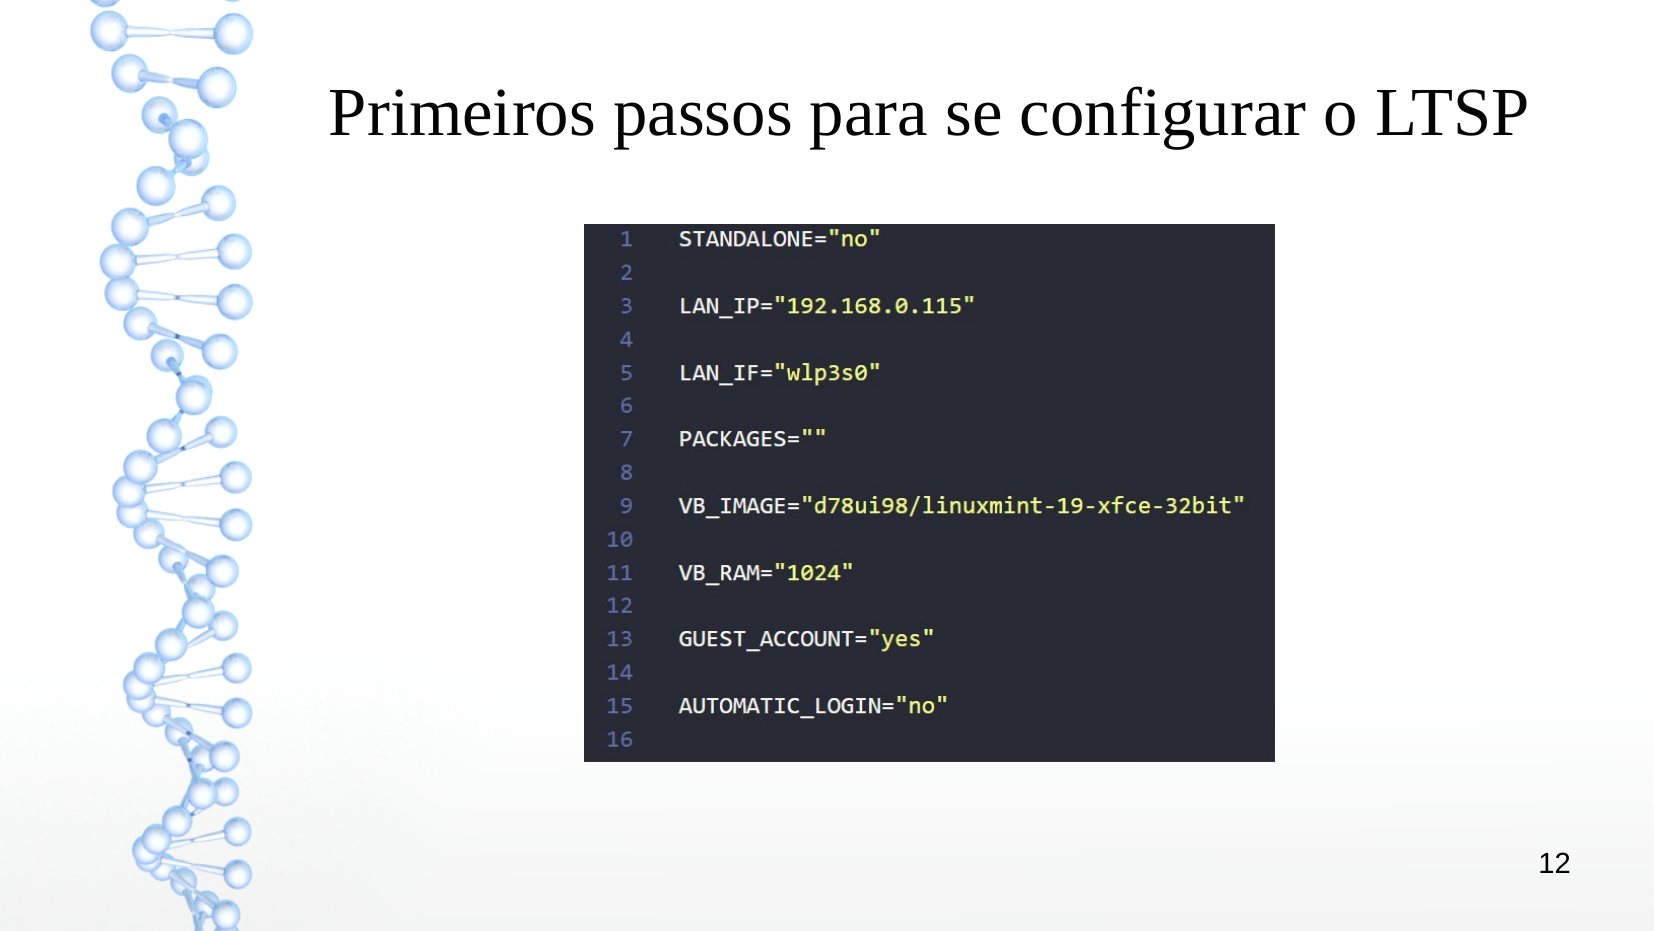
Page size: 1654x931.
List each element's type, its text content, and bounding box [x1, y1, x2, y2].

picture [0, 0, 1654, 931]
title Primeiros passos para se configurar o LTSP [265, 35, 1595, 189]
